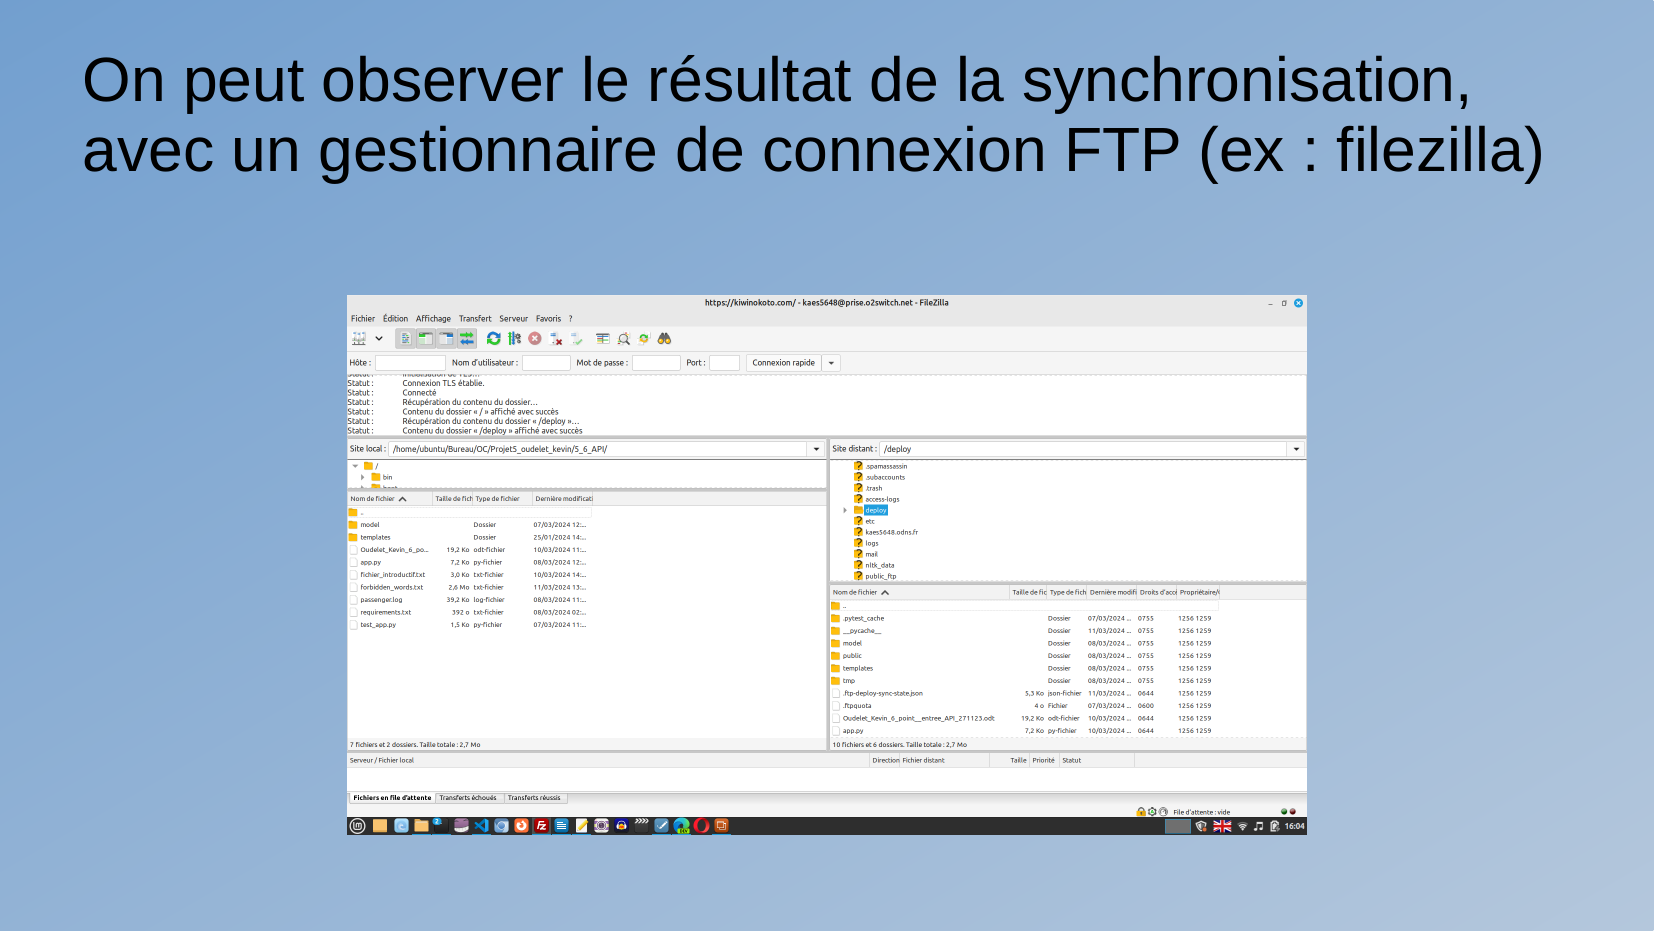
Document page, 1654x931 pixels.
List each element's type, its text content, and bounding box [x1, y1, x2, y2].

picture [347, 295, 1307, 835]
title On peut observer le résultat de la synchronisation, avec un gestionnaire de connexion FTP (ex : filezilla) [82, 37, 1571, 193]
